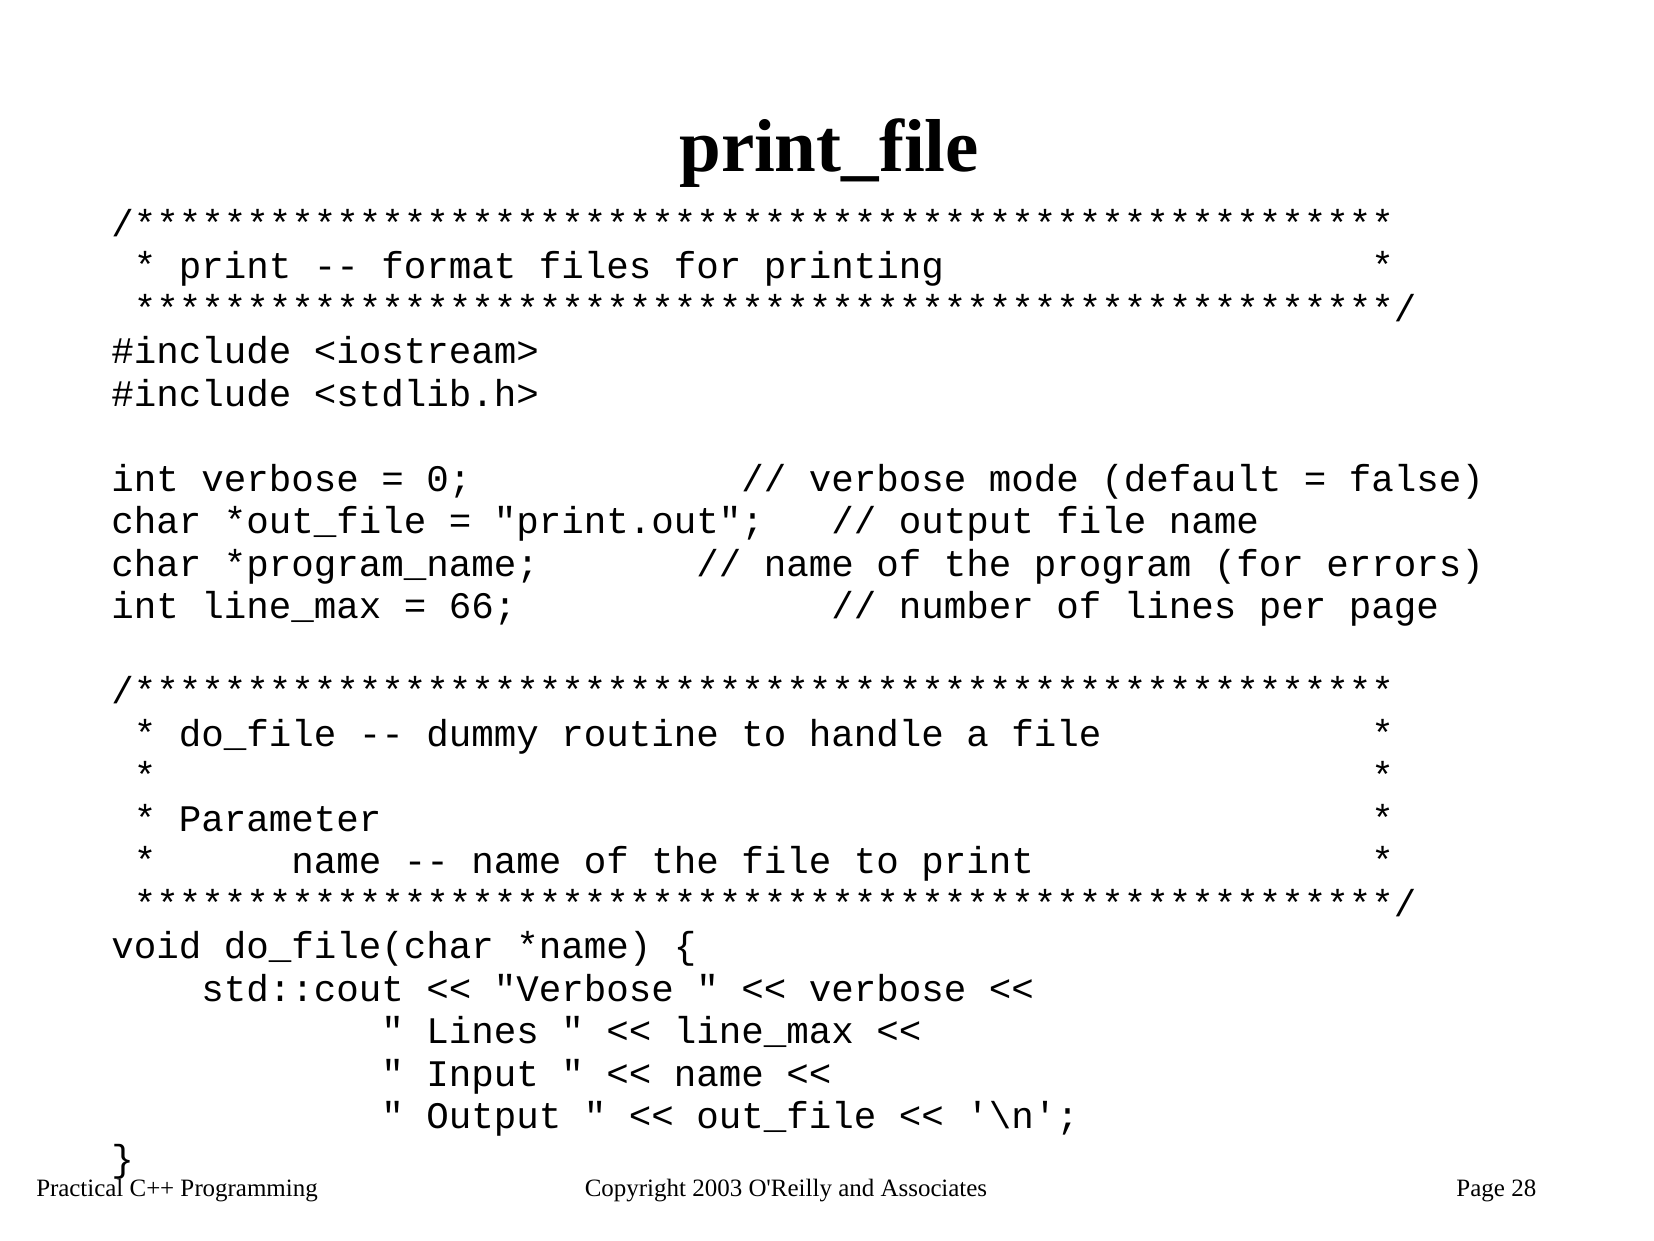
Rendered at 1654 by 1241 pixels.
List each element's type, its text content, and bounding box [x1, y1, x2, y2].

title print_file [123, 42, 1536, 251]
subtitle /******************************************************** * print -- format files for printing * ********************************************************/ #include <iostream> #include <stdlib.h> int verbose = 0; // verbose mode (default = false) char *out_file = "print.out"; // output file name char *program_name; // name of the program (for errors) int line_max = 66; // number of lines per page /******************************************************** * do_file -- dummy routine to handle a file * * * * Parameter * * name -- name of the file to print * ********************************************************/ void do_file(char *name) { std::cout << "Verbose " << verbose << " Lines " << line_max << " Input " << name << " Output " << out_file << '\n'; } [111, 235, 1524, 1152]
